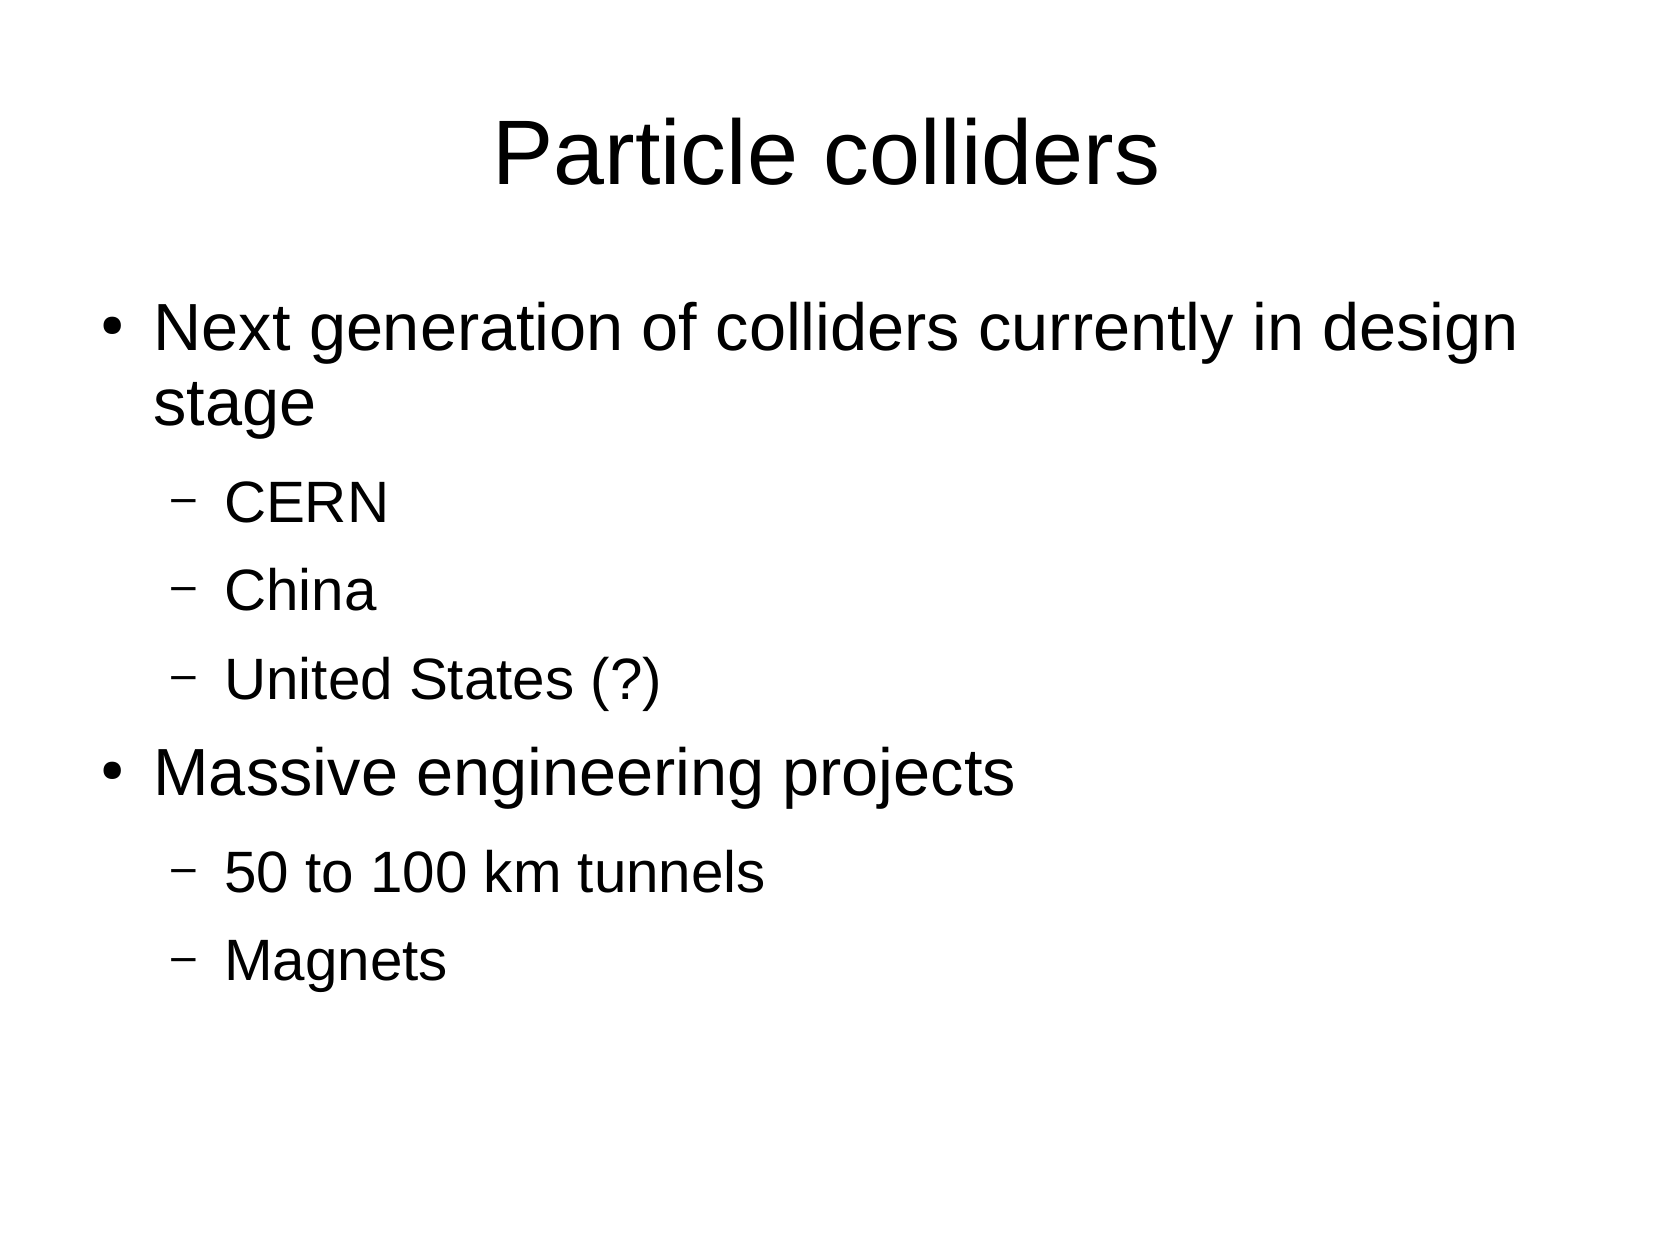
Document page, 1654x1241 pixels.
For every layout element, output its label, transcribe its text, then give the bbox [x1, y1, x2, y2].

title Particle colliders [82, 49, 1571, 257]
list Next generation of colliders currently in design stage CERN China United States (?) Massive engineering projects 50 to 100 km tunnels Magnets [82, 290, 1571, 1010]
